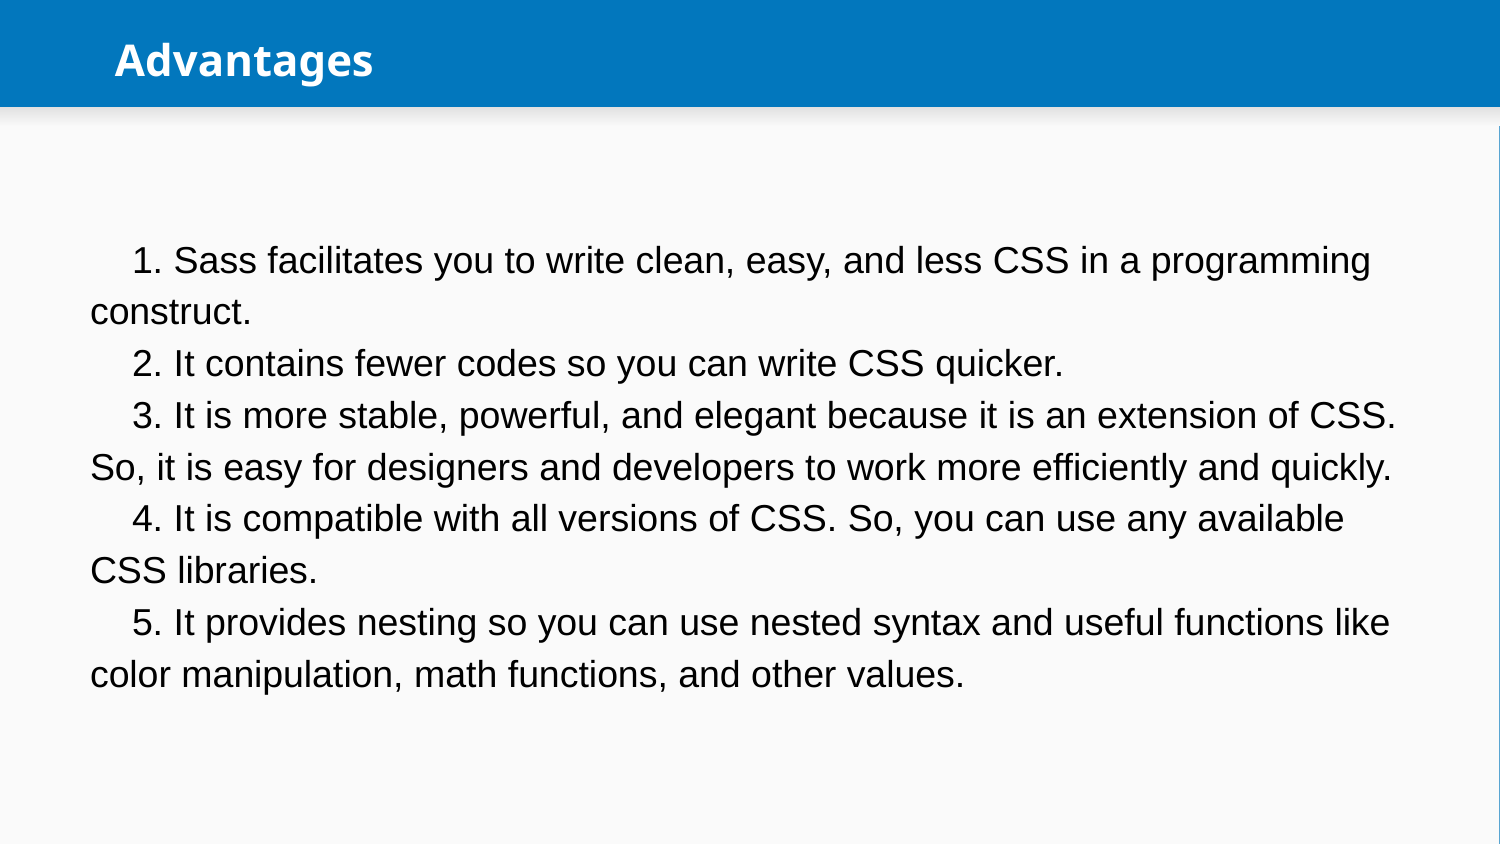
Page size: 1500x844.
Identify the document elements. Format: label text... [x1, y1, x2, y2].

text_box Advantages [100, 9, 1500, 109]
text_box 1. Sass facilitates you to write clean, easy, and less CSS in a programming construct. 2. It contains fewer codes so you can write CSS quicker. 3. It is more stable, powerful, and elegant because it is an extension of CSS. So, it is easy for designers and developers to work more efficiently and quickly. 4. It is compatible with all versions of CSS. So, you can use any available CSS libraries. 5. It provides nesting so you can use nested syntax and useful functions like color manipulation, math functions, and other values. [75, 214, 1439, 775]
